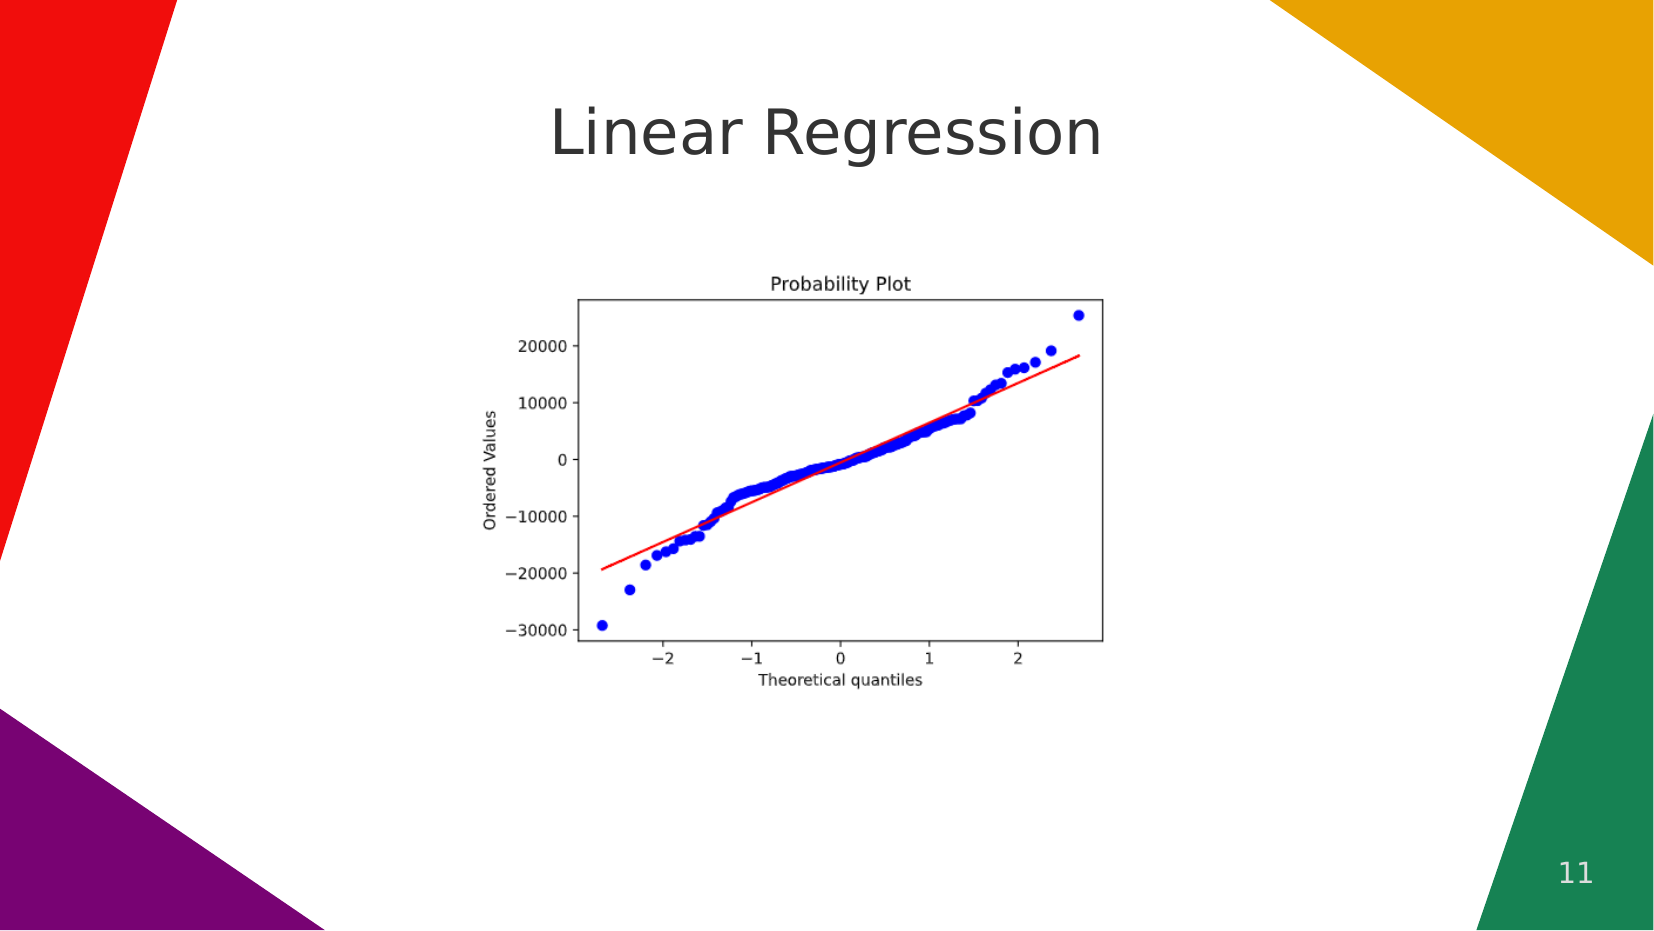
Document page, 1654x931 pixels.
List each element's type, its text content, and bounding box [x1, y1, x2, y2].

picture [472, 265, 1114, 700]
title Linear Regression [118, 59, 1536, 207]
